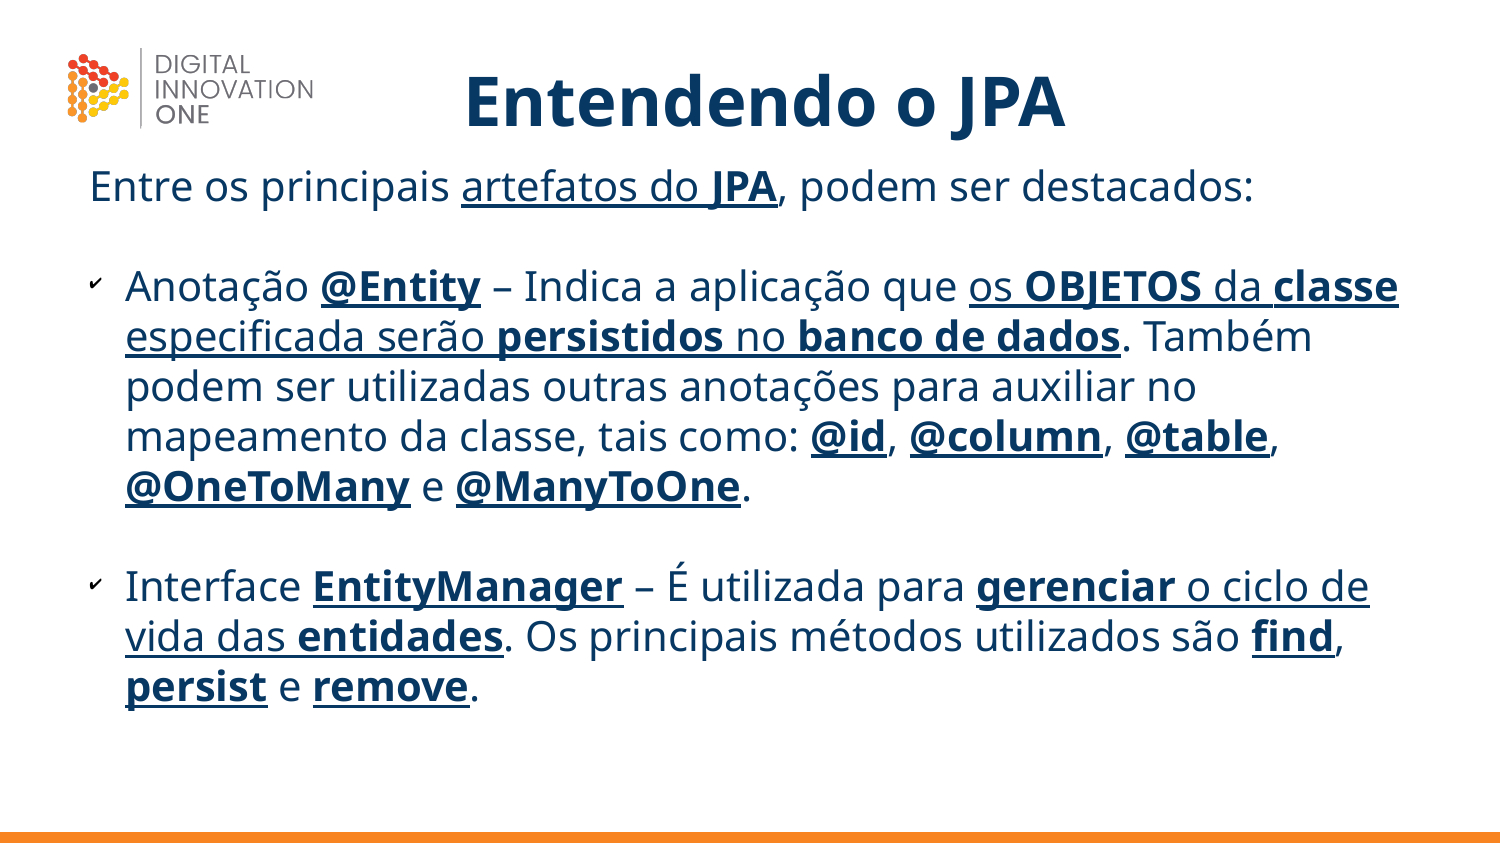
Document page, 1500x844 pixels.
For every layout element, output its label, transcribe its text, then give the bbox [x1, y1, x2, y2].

subtitle Entendendo o JPA [330, 50, 1479, 148]
text_box [0, 832, 1500, 843]
text_box Entre os principais artefatos do JPA, podem ser destacados: Anotação @Entity – Indica a aplicação que os OBJETOS da classe especificada serão persistidos no banco de dados. Também podem ser utilizadas outras anotações para auxiliar no mapeamento da classe, tais como: @id, @column, @table, @OneToMany e @ManyToOne. Interface EntityManager – É utilizada para gerenciar o ciclo de vida das entidades. Os principais métodos utilizados são find, persist e remove. [62, 94, 1453, 595]
picture [51, 39, 330, 137]
